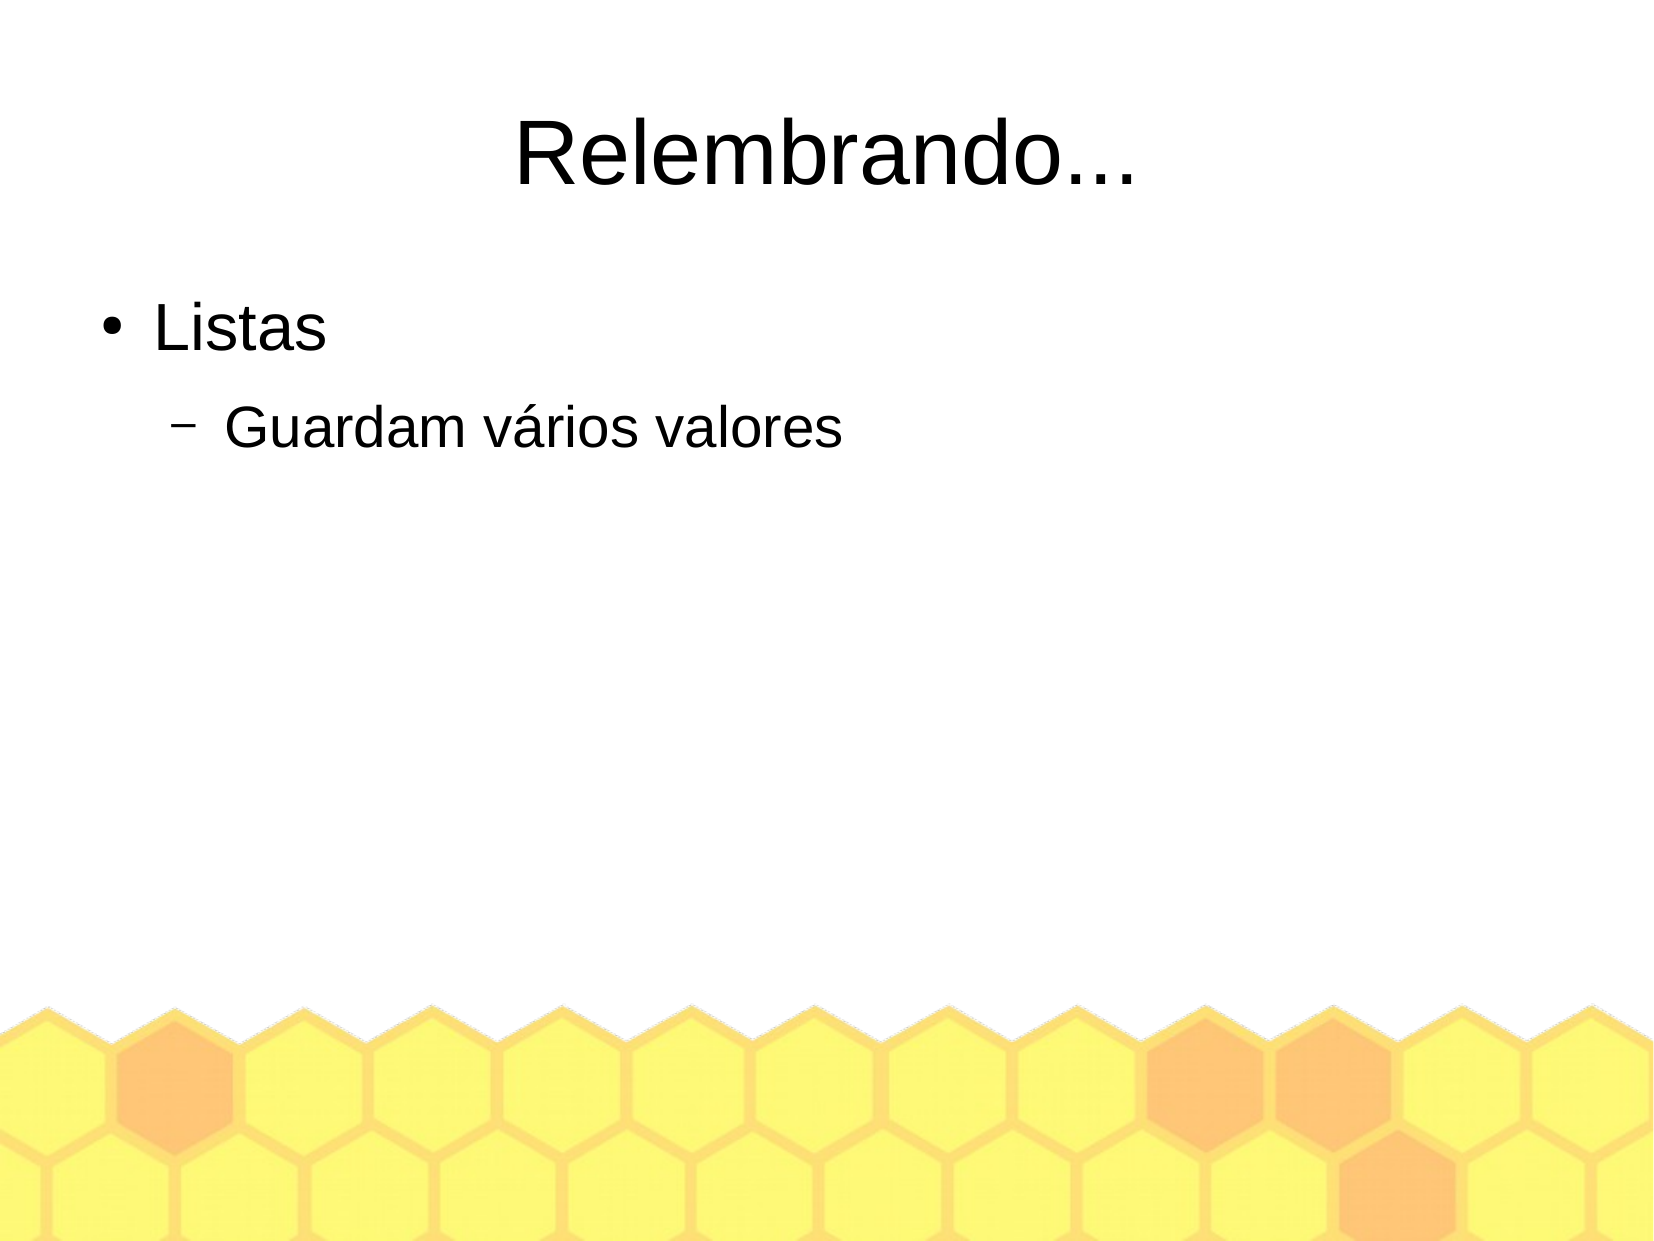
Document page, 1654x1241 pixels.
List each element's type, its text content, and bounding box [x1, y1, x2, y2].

picture [0, 1001, 1654, 1241]
title Relembrando... [82, 49, 1571, 257]
list Listas Guardam vários valores [82, 290, 1571, 1010]
